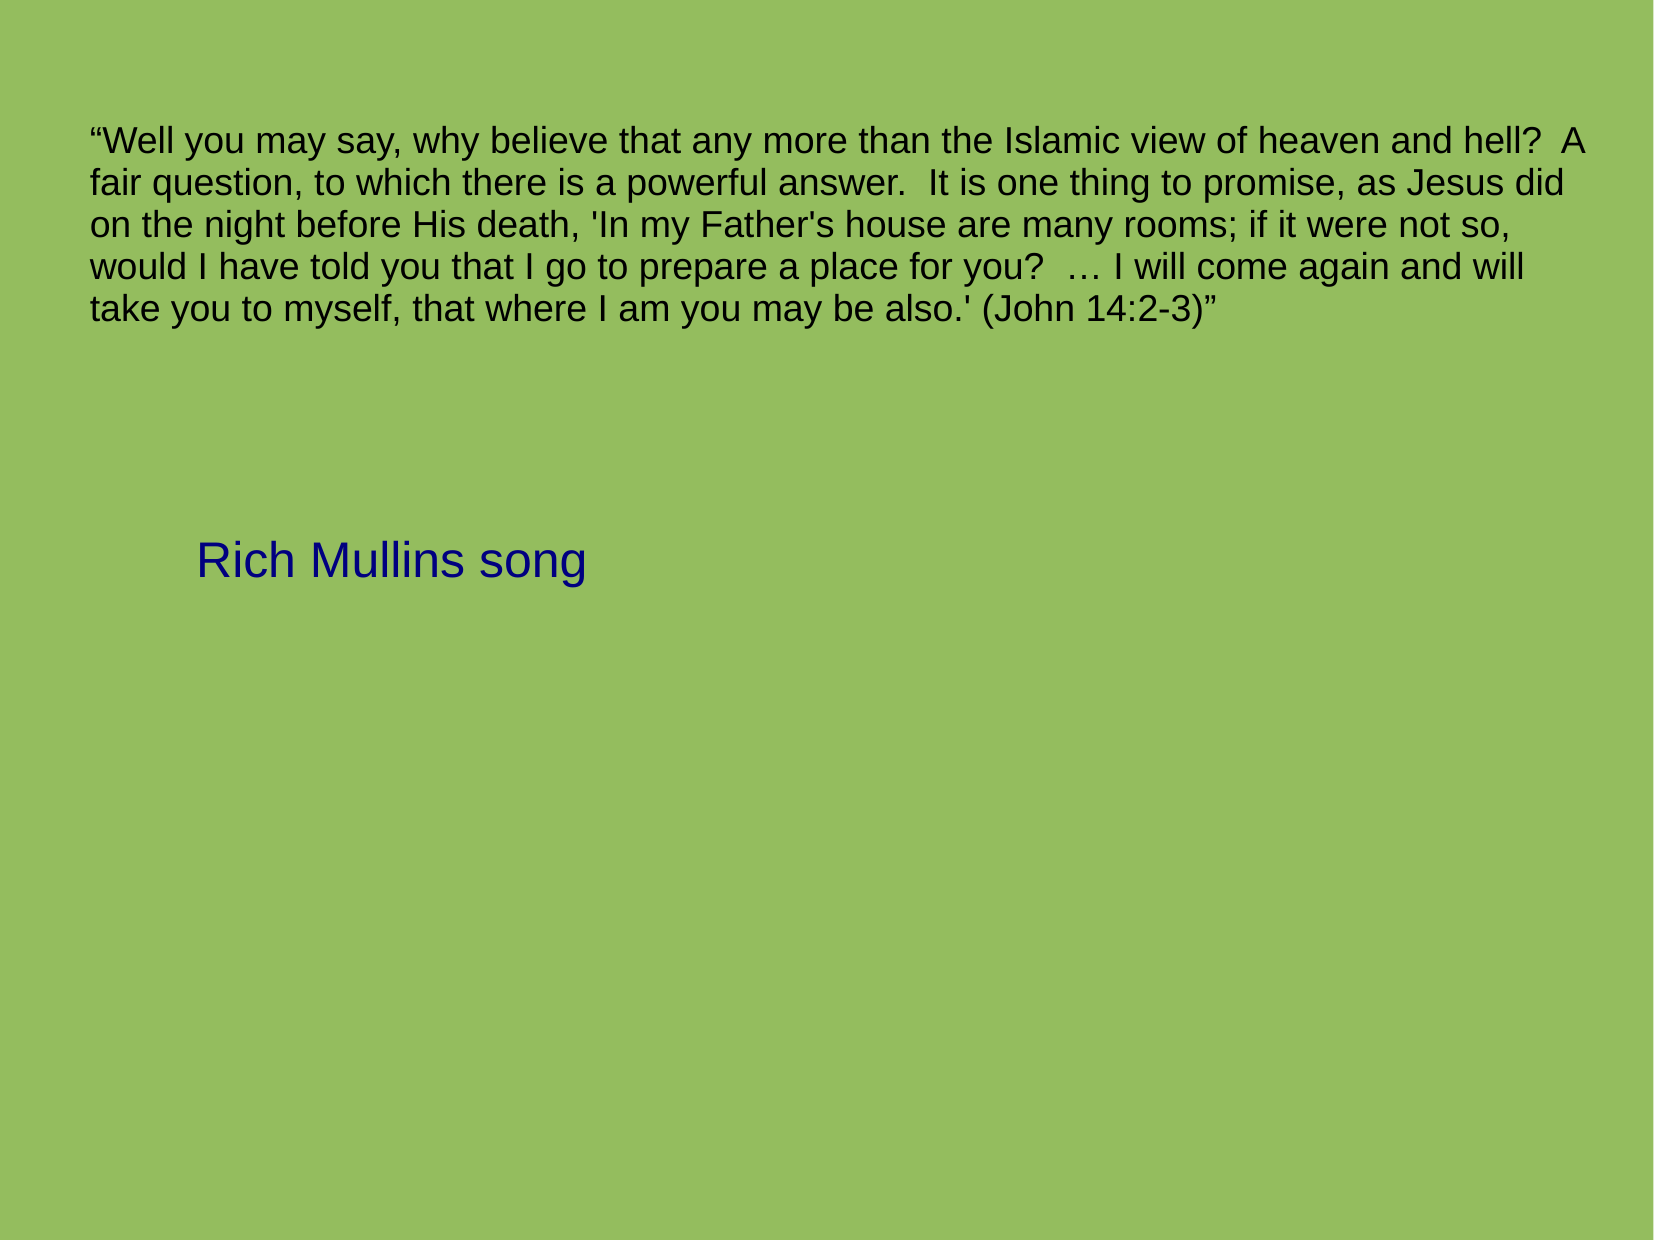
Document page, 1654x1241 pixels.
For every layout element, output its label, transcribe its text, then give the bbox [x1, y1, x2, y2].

text_box Rich Mullins song [181, 525, 603, 596]
text_box “Well you may say, why believe that any more than the Islamic view of heaven and hell? A fair question, to which there is a powerful answer. It is one thing to promise, as Jesus did on the night before His death, 'In my Father's house are many rooms; if it were not so, would I have told you that I go to prepare a place for you? … I will come again and will take you to myself, that where I am you may be also.' (John 14:2-3)” [75, 112, 1613, 338]
